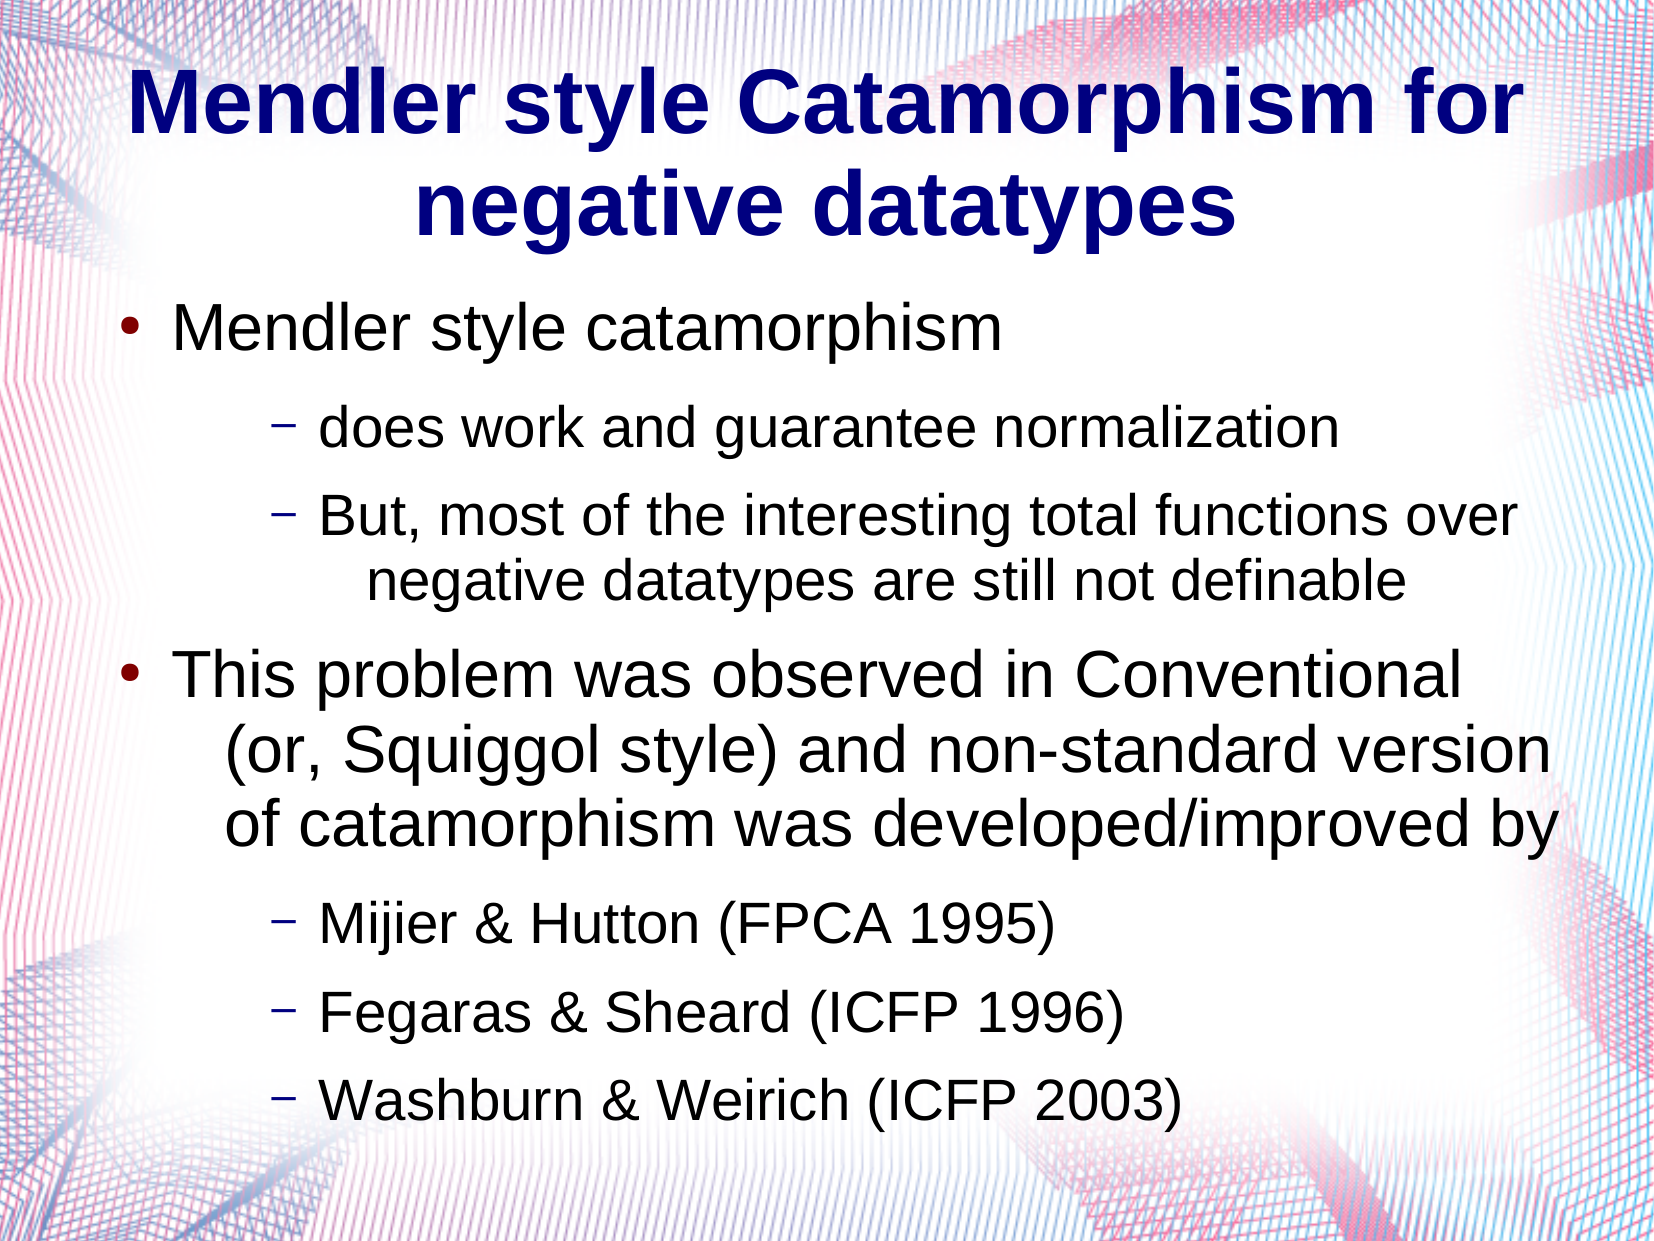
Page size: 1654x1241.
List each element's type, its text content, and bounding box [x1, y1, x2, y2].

list Mendler style catamorphism does work and guarantee normalization But, most of the interesting total functions over negative datatypes are still not definable This problem was observed in Conventional (or, Squiggol style) and non-standard version of catamorphism was developed/improved by Mijier & Hutton (FPCA 1995) Fegaras & Sheard (ICFP 1996) Washburn & Weirich (ICFP 2003) [82, 290, 1571, 1133]
title Mendler style Catamorphism for negative datatypes [82, 49, 1571, 257]
picture [0, 0, 1654, 1241]
